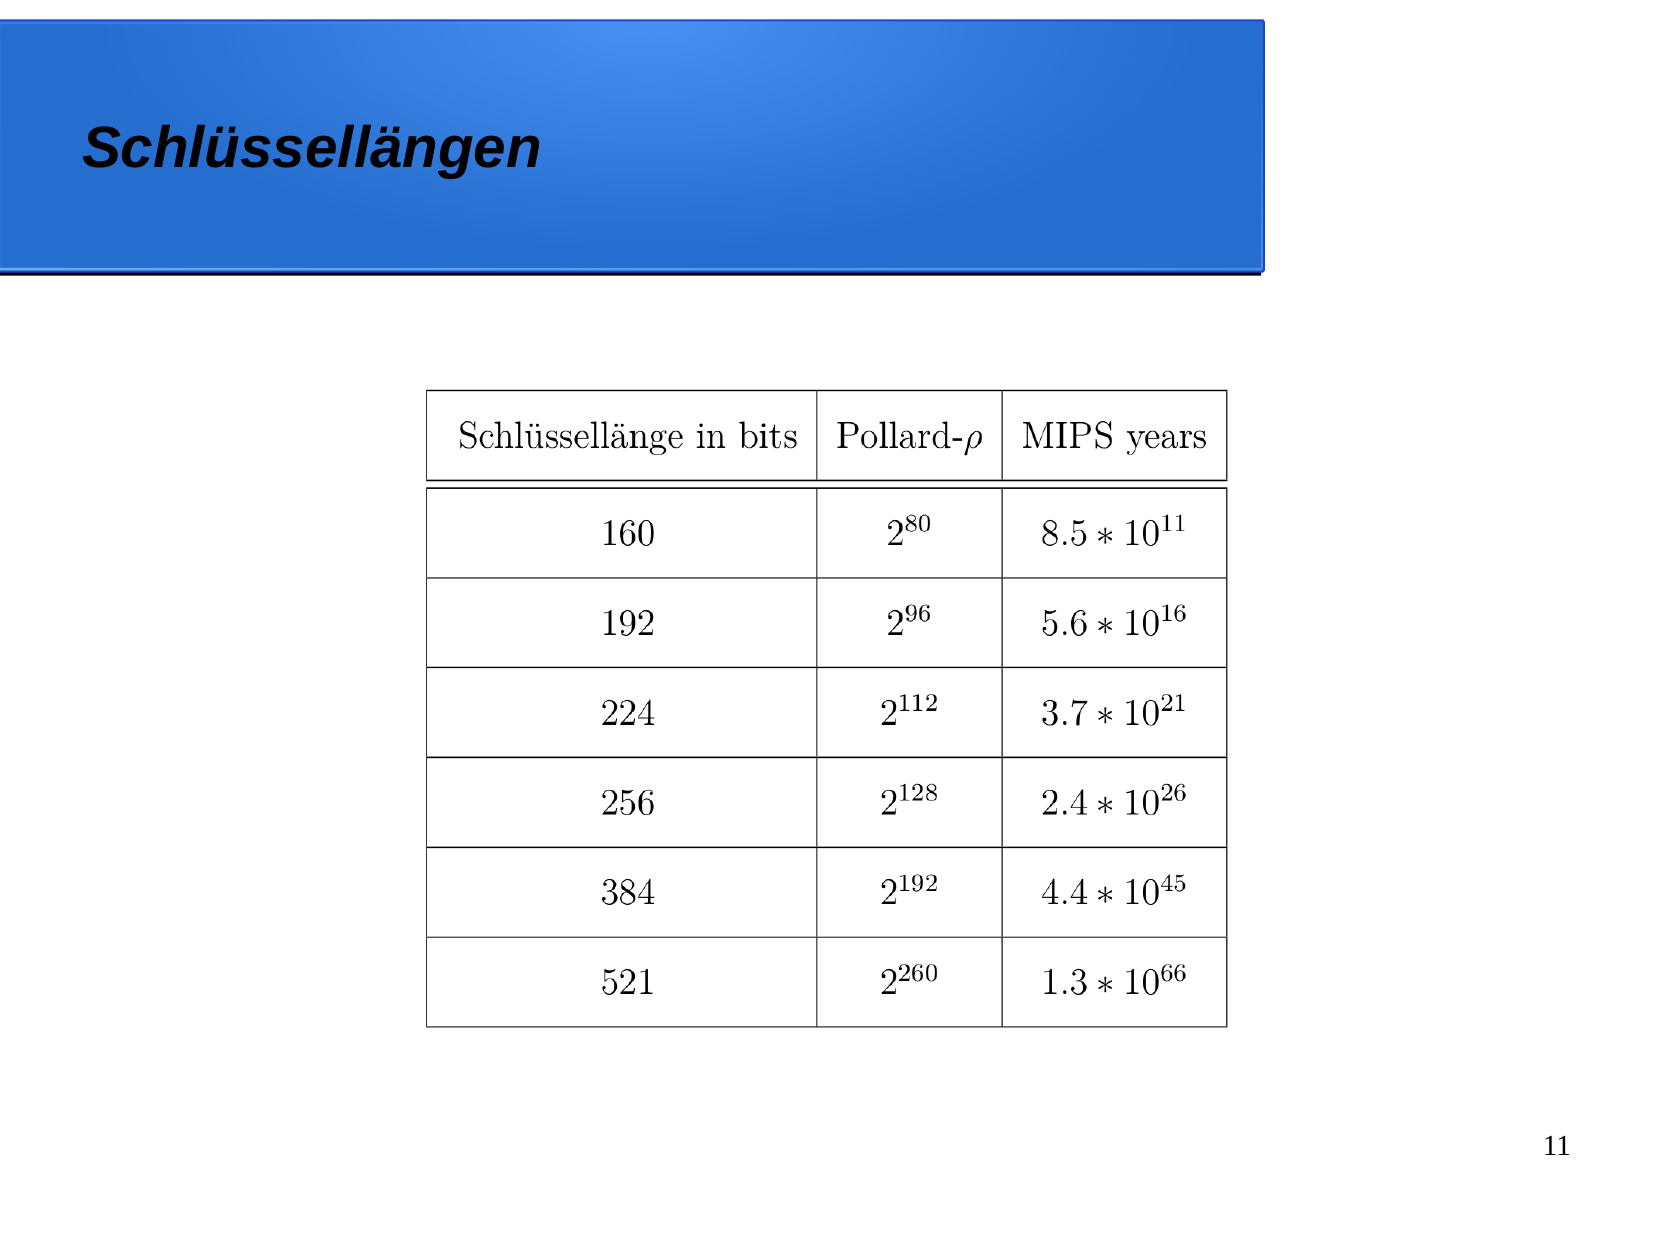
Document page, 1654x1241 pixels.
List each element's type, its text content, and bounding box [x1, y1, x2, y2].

picture [406, 366, 1248, 1050]
title Schlüssellängen [82, 47, 1264, 249]
